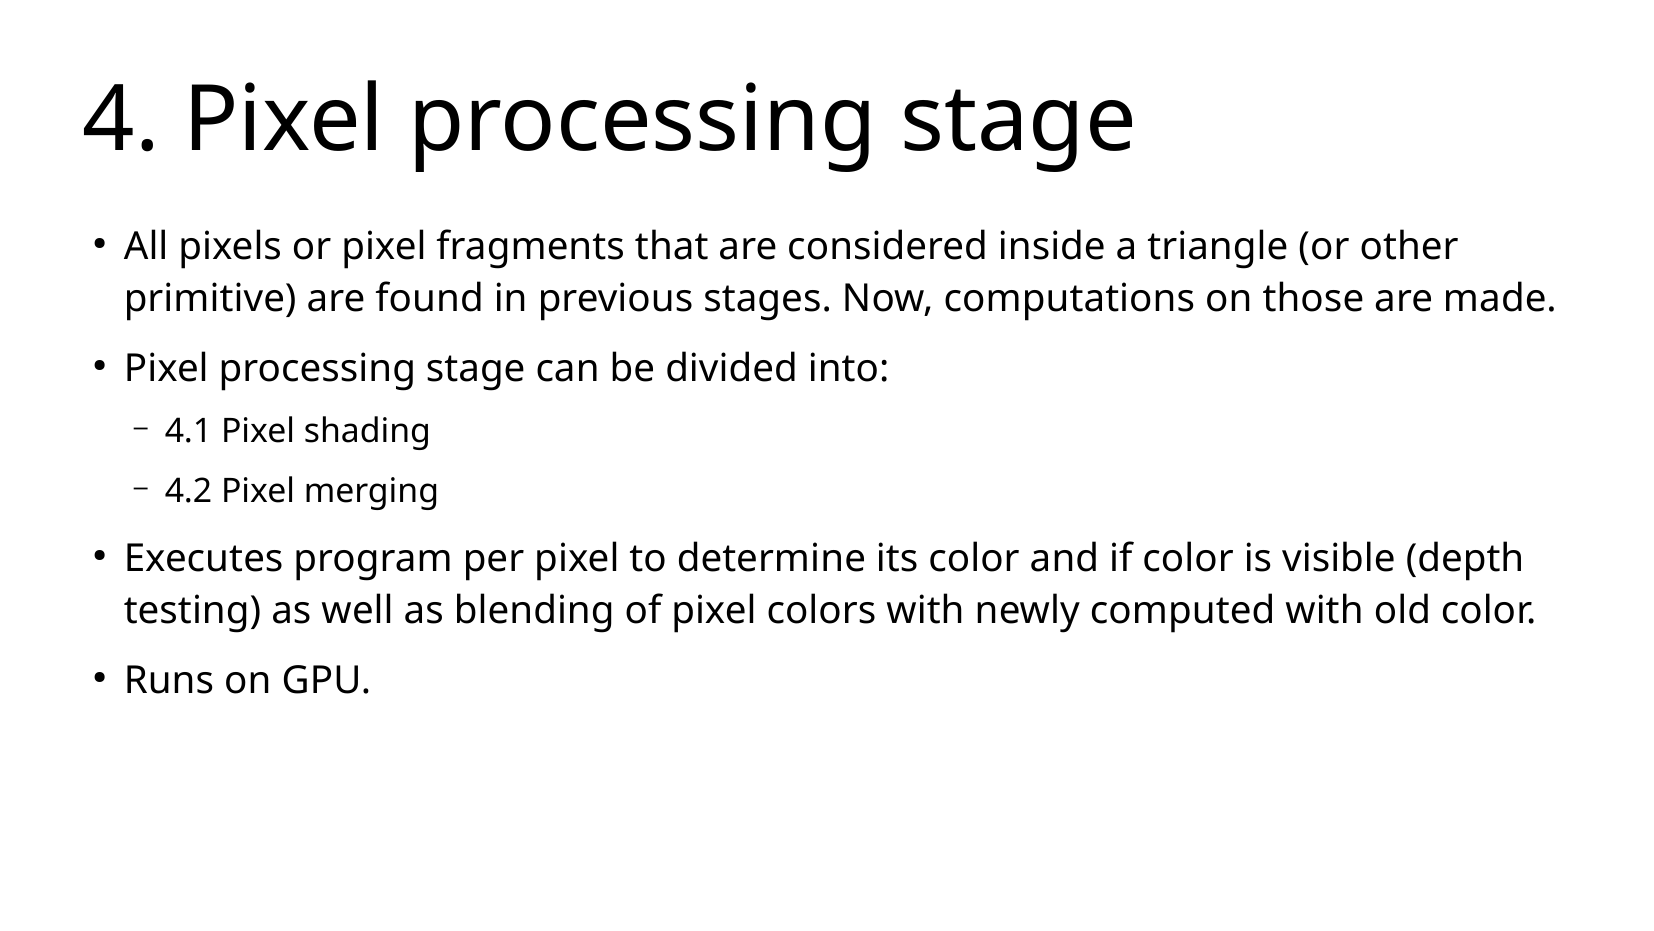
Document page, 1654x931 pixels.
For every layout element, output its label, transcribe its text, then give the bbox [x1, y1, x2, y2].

list All pixels or pixel fragments that are considered inside a triangle (or other primitive) are found in previous stages. Now, computations on those are made. Pixel processing stage can be divided into: 4.1 Pixel shading 4.2 Pixel merging Executes program per pixel to determine its color and if color is visible (depth testing) as well as blending of pixel colors with newly computed with old color. Runs on GPU. [82, 217, 1571, 758]
title 4. Pixel processing stage [82, 37, 1571, 193]
